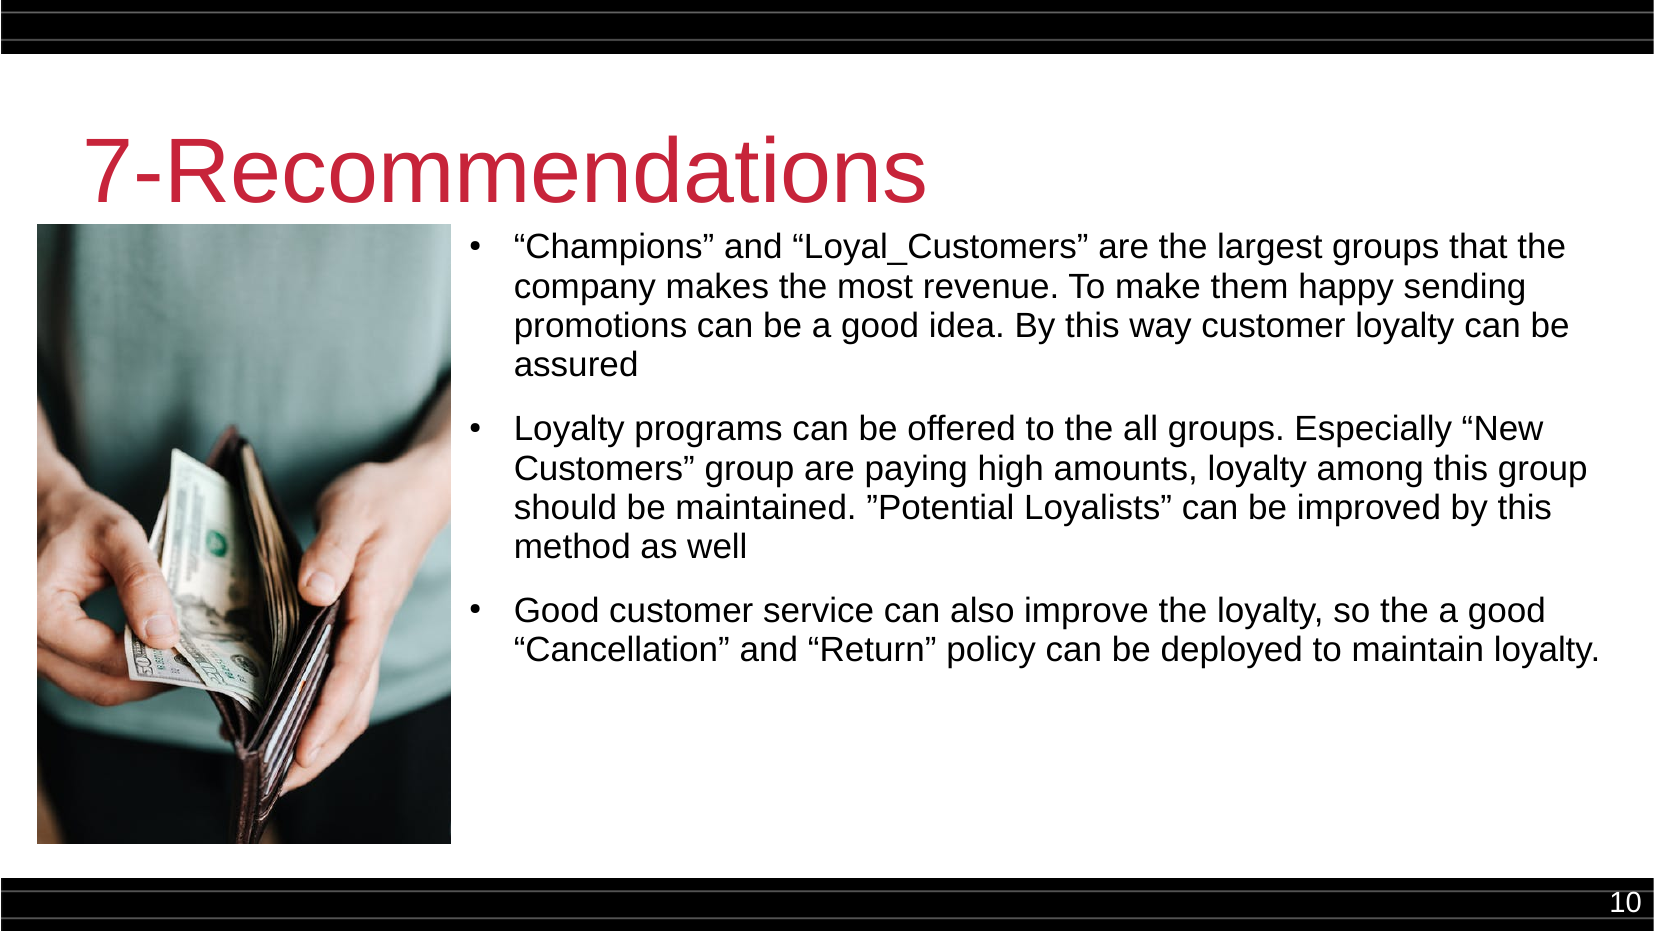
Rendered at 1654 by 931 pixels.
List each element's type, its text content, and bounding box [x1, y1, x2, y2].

picture [1, 0, 1654, 54]
picture [37, 224, 451, 844]
list “Champions” and “Loyal_Customers” are the largest groups that the company makes the most revenue. To make them happy sending promotions can be a good idea. By this way customer loyalty can be assured Loyalty programs can be offered to the all groups. Especially “New Customers” group are paying high amounts, loyalty among this group should be maintained. ”Potential Loyalists” can be improved by this method as well Good customer service can also improve the loyalty, so the a good “Cancellation” and “Return” policy can be deployed to maintain loyalty. [454, 227, 1613, 713]
picture [1, 878, 1654, 931]
title 7-Recommendations [82, 92, 1571, 249]
